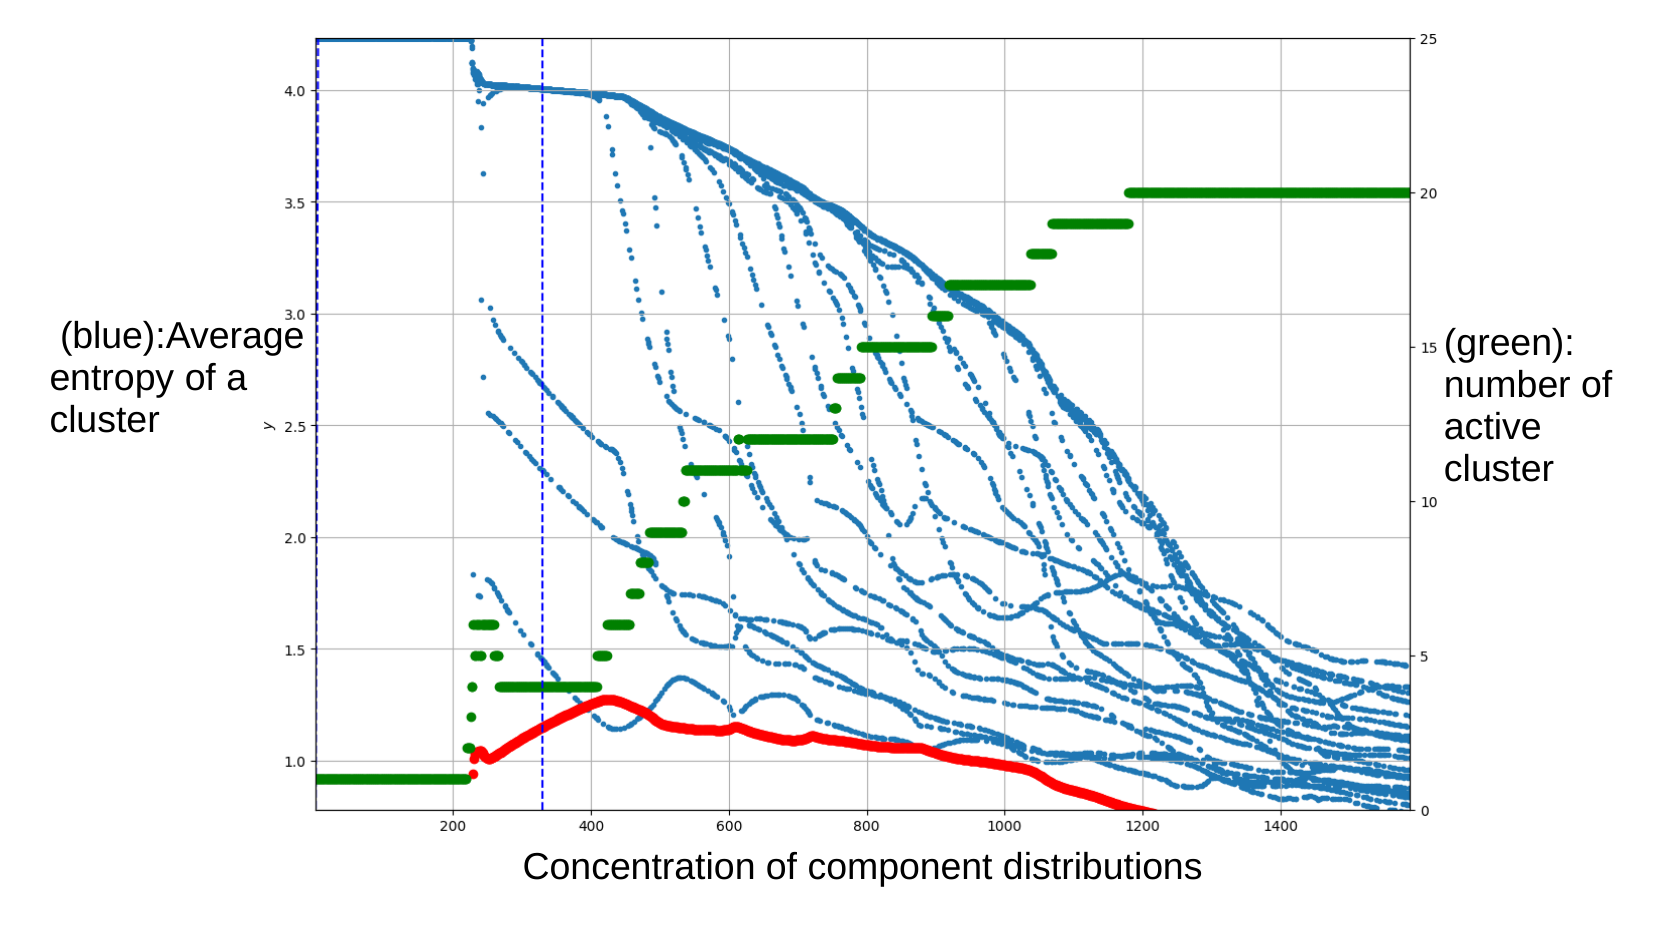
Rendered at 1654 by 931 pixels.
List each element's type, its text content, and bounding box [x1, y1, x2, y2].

picture [253, 23, 1447, 839]
text_box Concentration of component distributions [507, 838, 1264, 931]
text_box (blue):Average entropy of a cluster [34, 307, 331, 574]
text_box (green): number of active cluster [1429, 313, 1630, 497]
